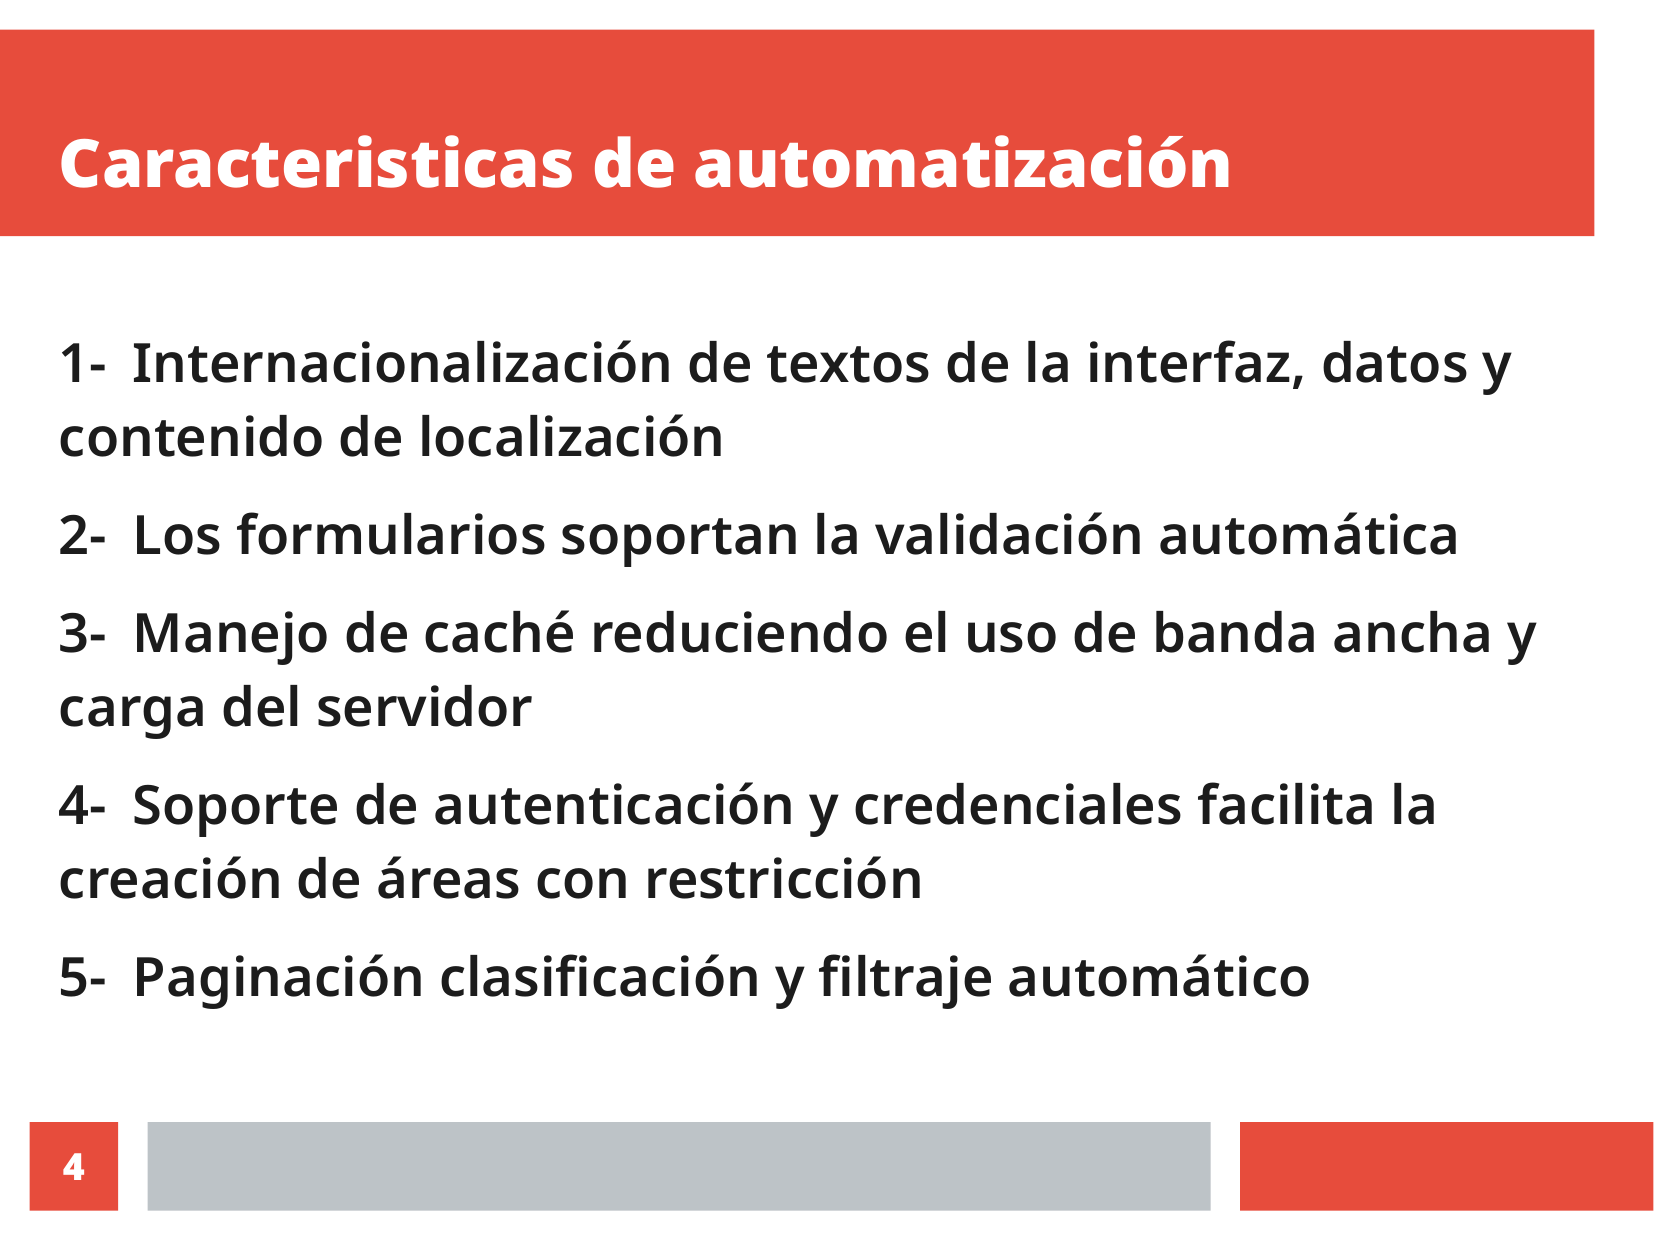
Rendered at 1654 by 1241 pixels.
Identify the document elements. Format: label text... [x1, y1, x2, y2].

title Caracteristicas de automatización [59, 59, 1595, 207]
list 1- Internacionalización de textos de la interfaz, datos y contenido de localización 2- Los formularios soportan la validación automática 3- Manejo de caché reduciendo el uso de banda ancha y carga del servidor 4- Soporte de autenticación y credenciales facilita la creación de áreas con restricción 5- Paginación clasificación y filtraje automático [59, 324, 1565, 1093]
